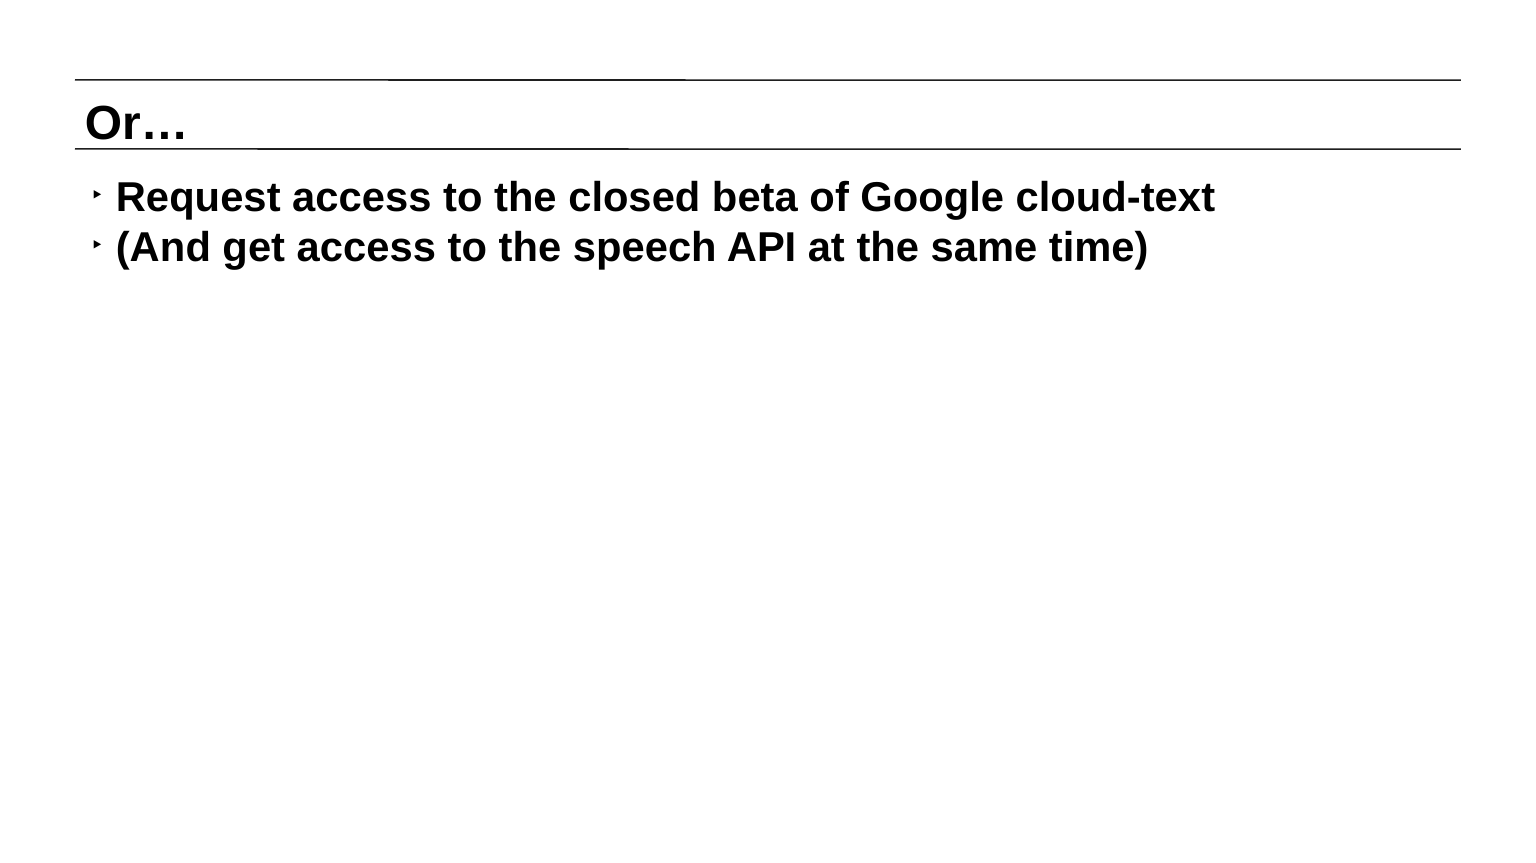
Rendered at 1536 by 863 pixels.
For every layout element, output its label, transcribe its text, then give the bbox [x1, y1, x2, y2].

list Request access to the closed beta of Google cloud-text (And get access to the speech API at the same time) [76, 161, 1460, 823]
title Or… [76, 82, 1369, 161]
